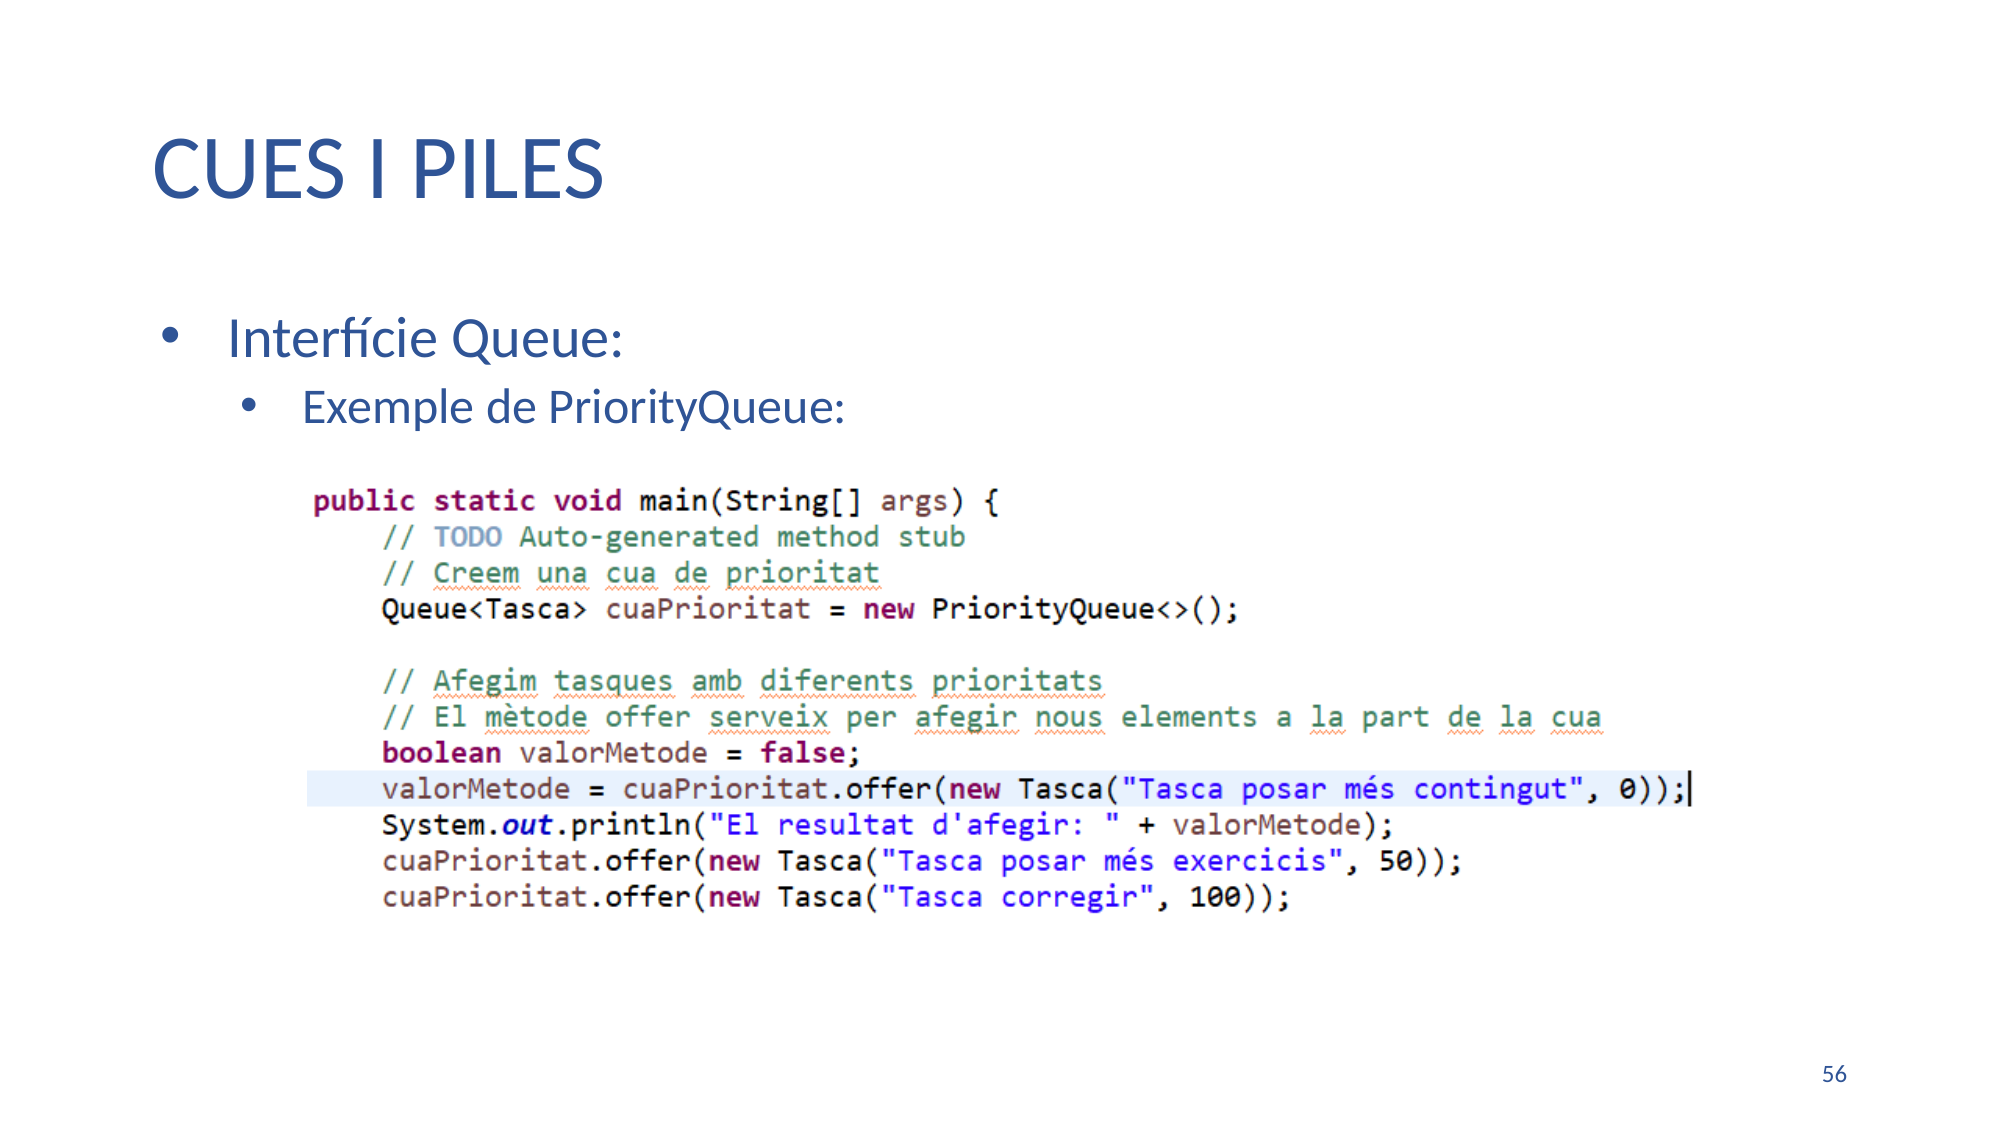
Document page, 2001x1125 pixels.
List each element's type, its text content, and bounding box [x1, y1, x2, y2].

list Interfície Queue: Exemple de PriorityQueue: [137, 299, 1863, 1014]
title CUES I PILES [137, 59, 1863, 278]
slide_number <number> [1412, 1042, 1863, 1103]
picture [307, 478, 1693, 932]
